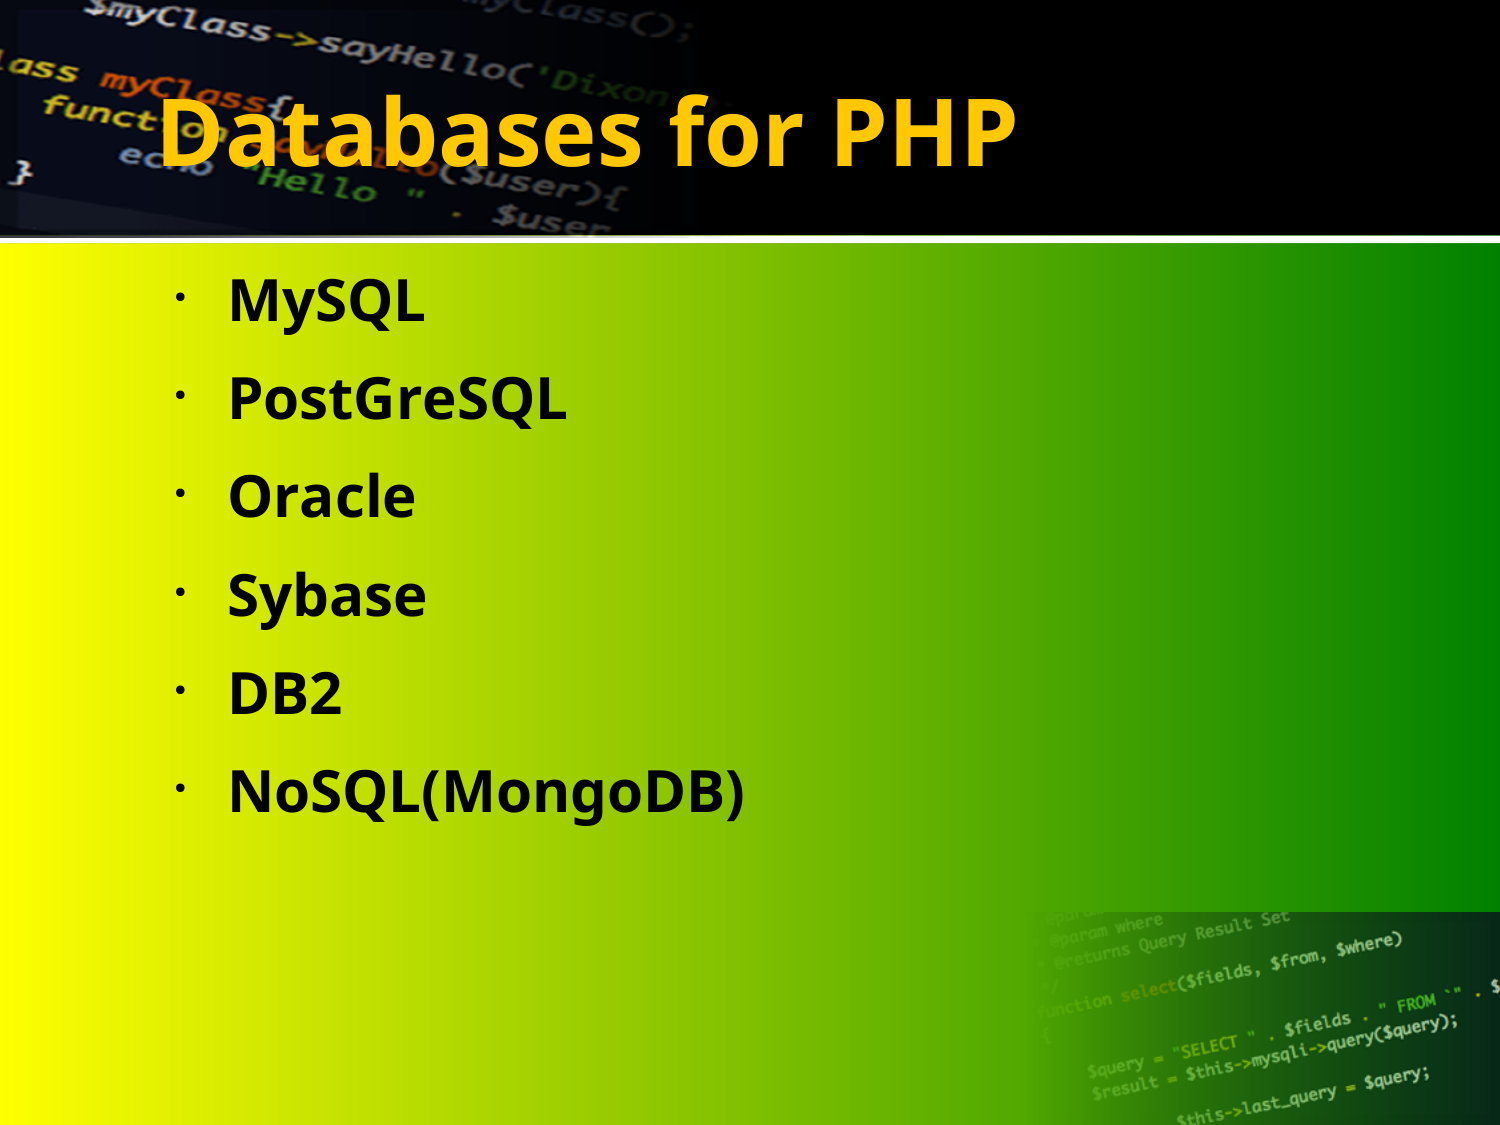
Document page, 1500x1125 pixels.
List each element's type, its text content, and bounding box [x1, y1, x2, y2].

picture [0, 0, 743, 238]
picture [1023, 912, 1500, 1125]
title Databases for PHP [155, 45, 1342, 213]
list MySQL PostGreSQL Oracle Sybase DB2 NoSQL(MongoDB) [157, 263, 1344, 971]
